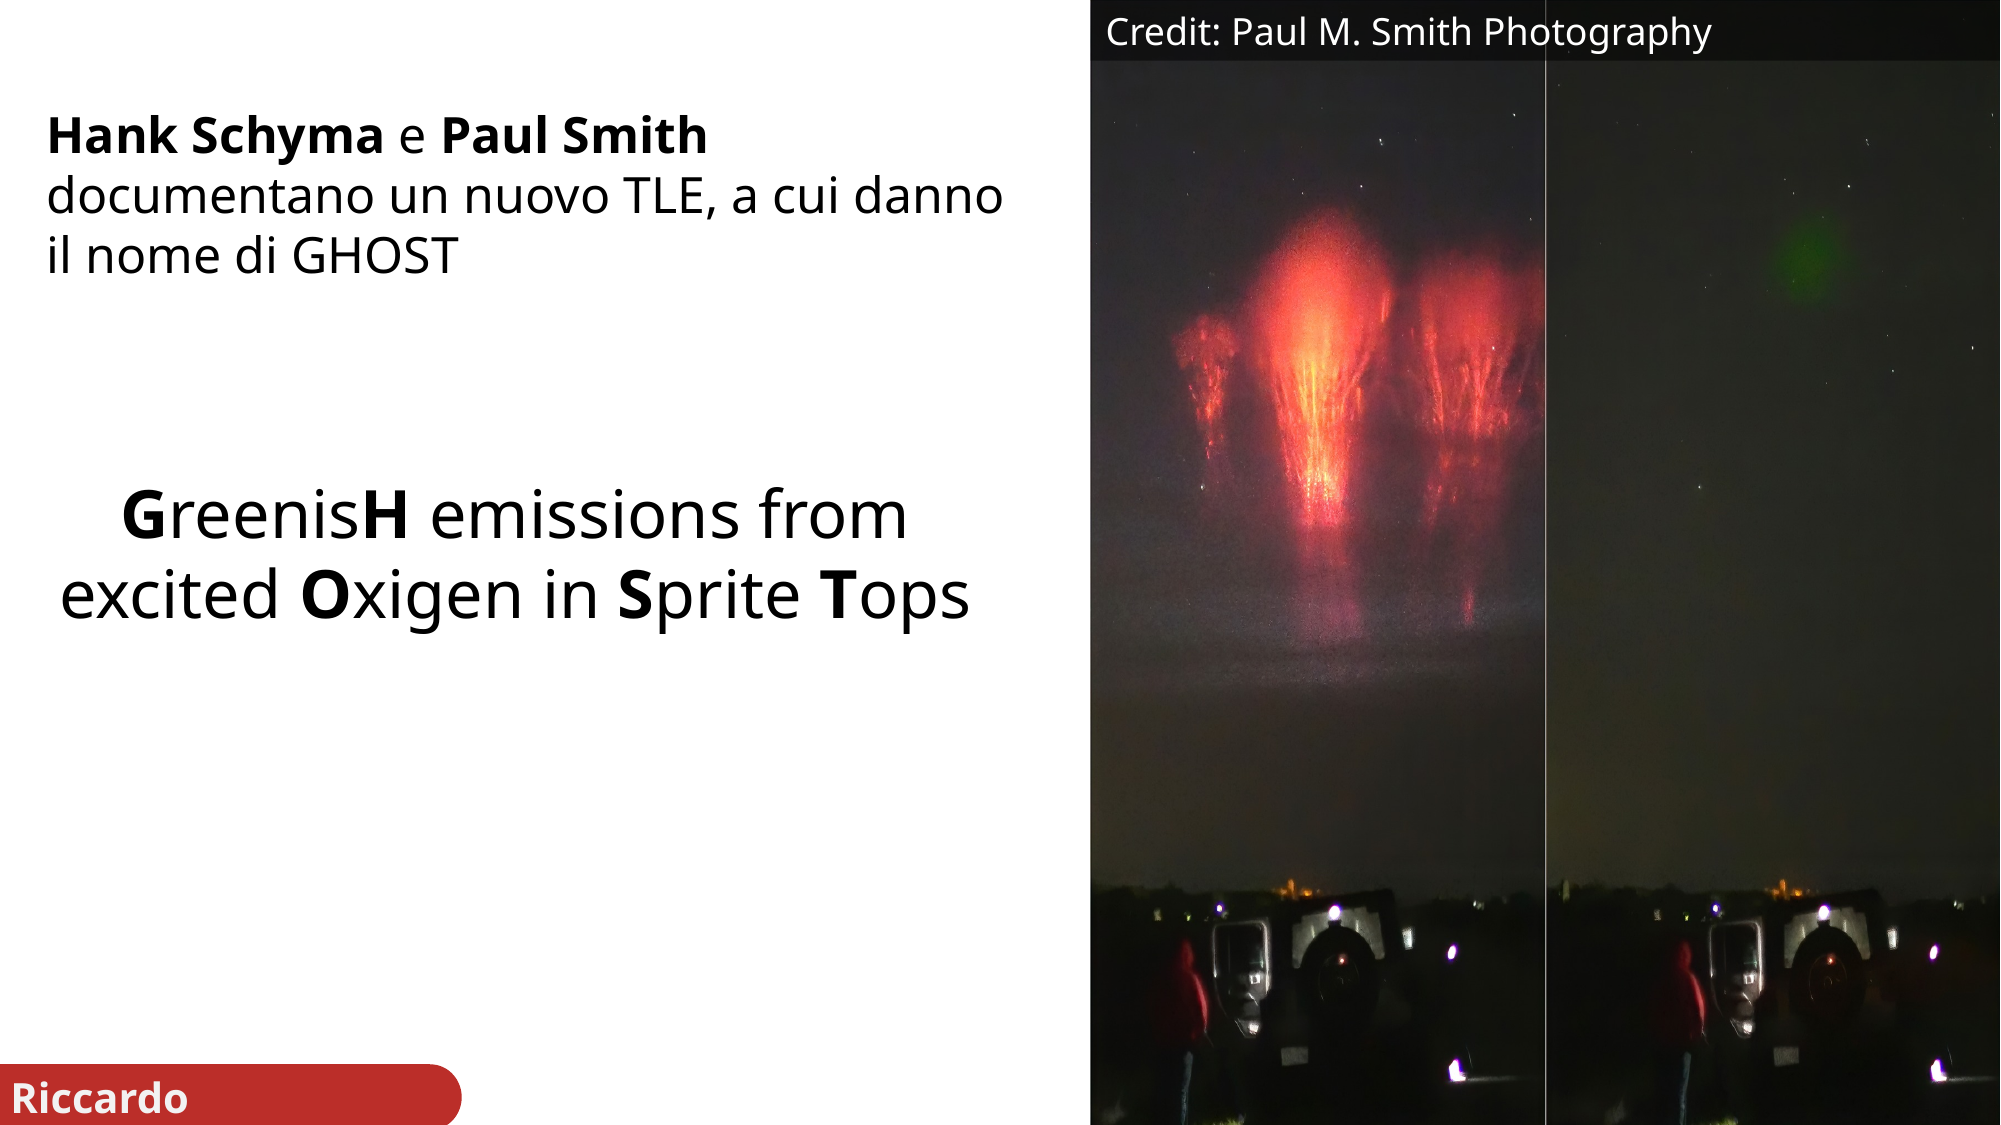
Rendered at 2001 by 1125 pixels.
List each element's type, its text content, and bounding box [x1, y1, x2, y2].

text_box Credit: Paul M. Smith Photography [1090, 0, 2000, 61]
text_box Hank Schyma e Paul Smith documentano un nuovo TLE, a cui danno il nome di GHOST [31, 95, 1059, 233]
text_box GreenisH emissions from excited Oxigen in Sprite Tops [14, 464, 1017, 641]
text_box [368, 1064, 462, 1125]
text_box Riccardo Peltretti [0, 1064, 368, 1125]
picture [1090, 61, 2000, 1125]
